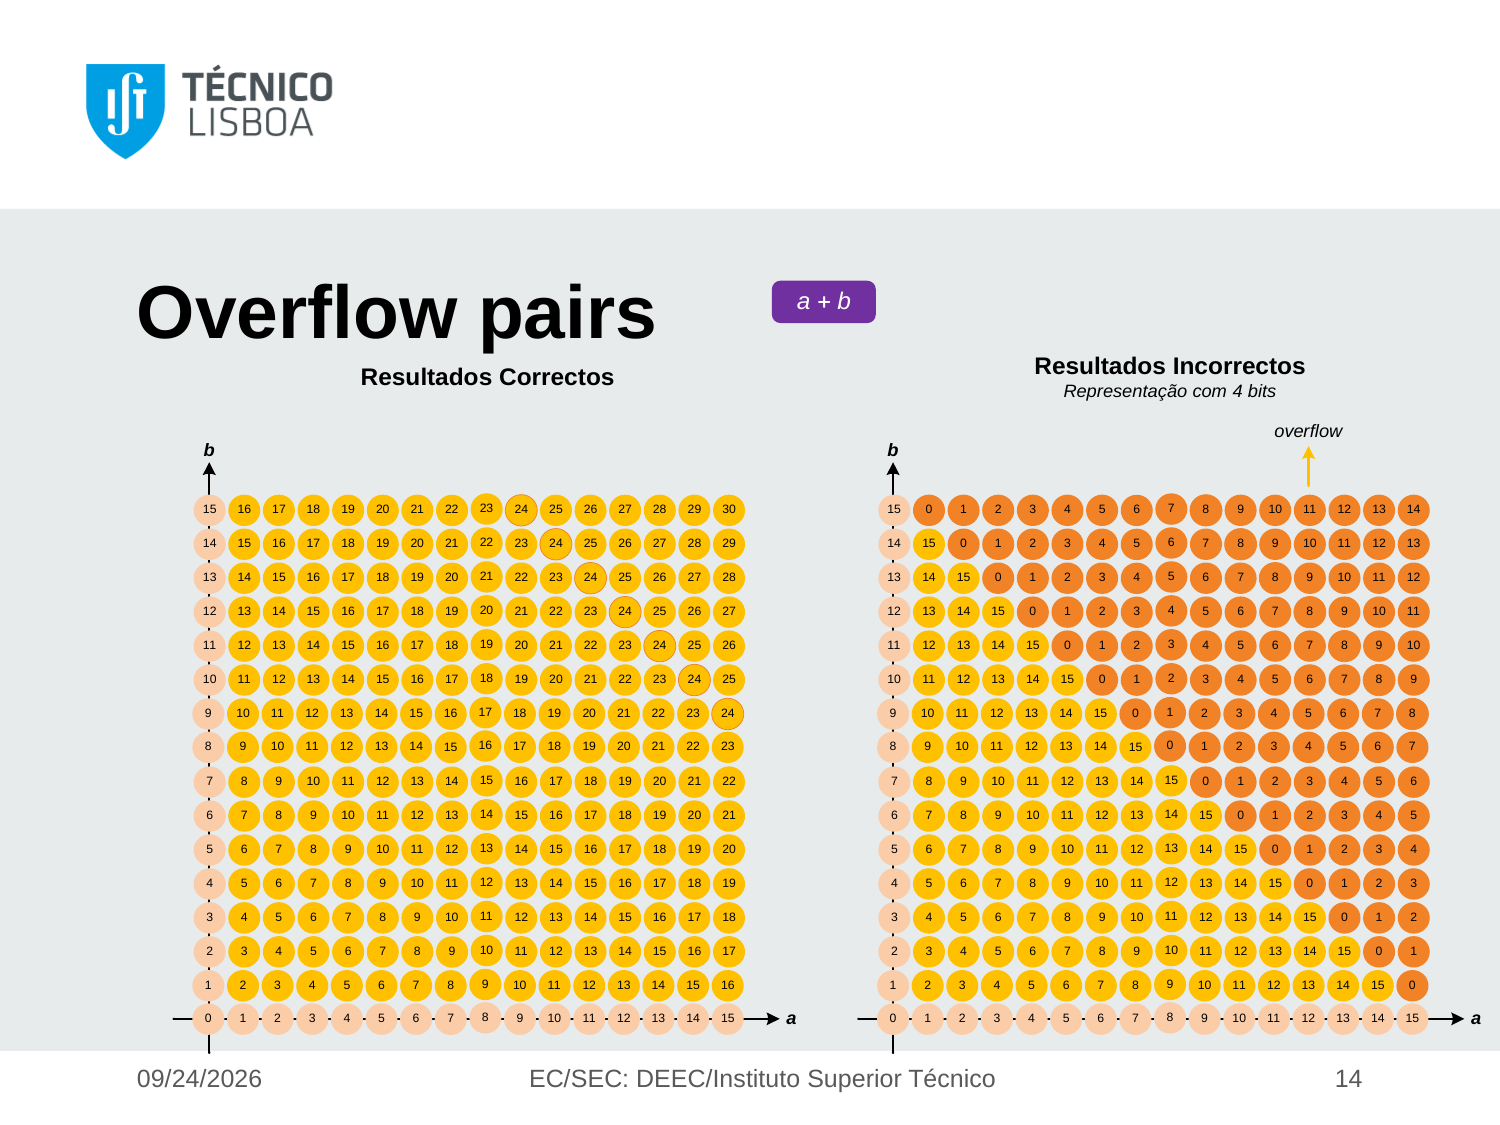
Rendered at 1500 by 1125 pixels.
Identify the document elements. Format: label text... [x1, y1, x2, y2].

picture [0, 0, 1500, 1125]
footer EC/SEC: DEEC/Instituto Superior Técnico [512, 1063, 1021, 1103]
slide_number 10/08/2018 [121, 1052, 425, 1103]
chart [162, 265, 1495, 1063]
slide_number <number> [1077, 1063, 1378, 1103]
title Overflow pairs [121, 237, 1378, 381]
